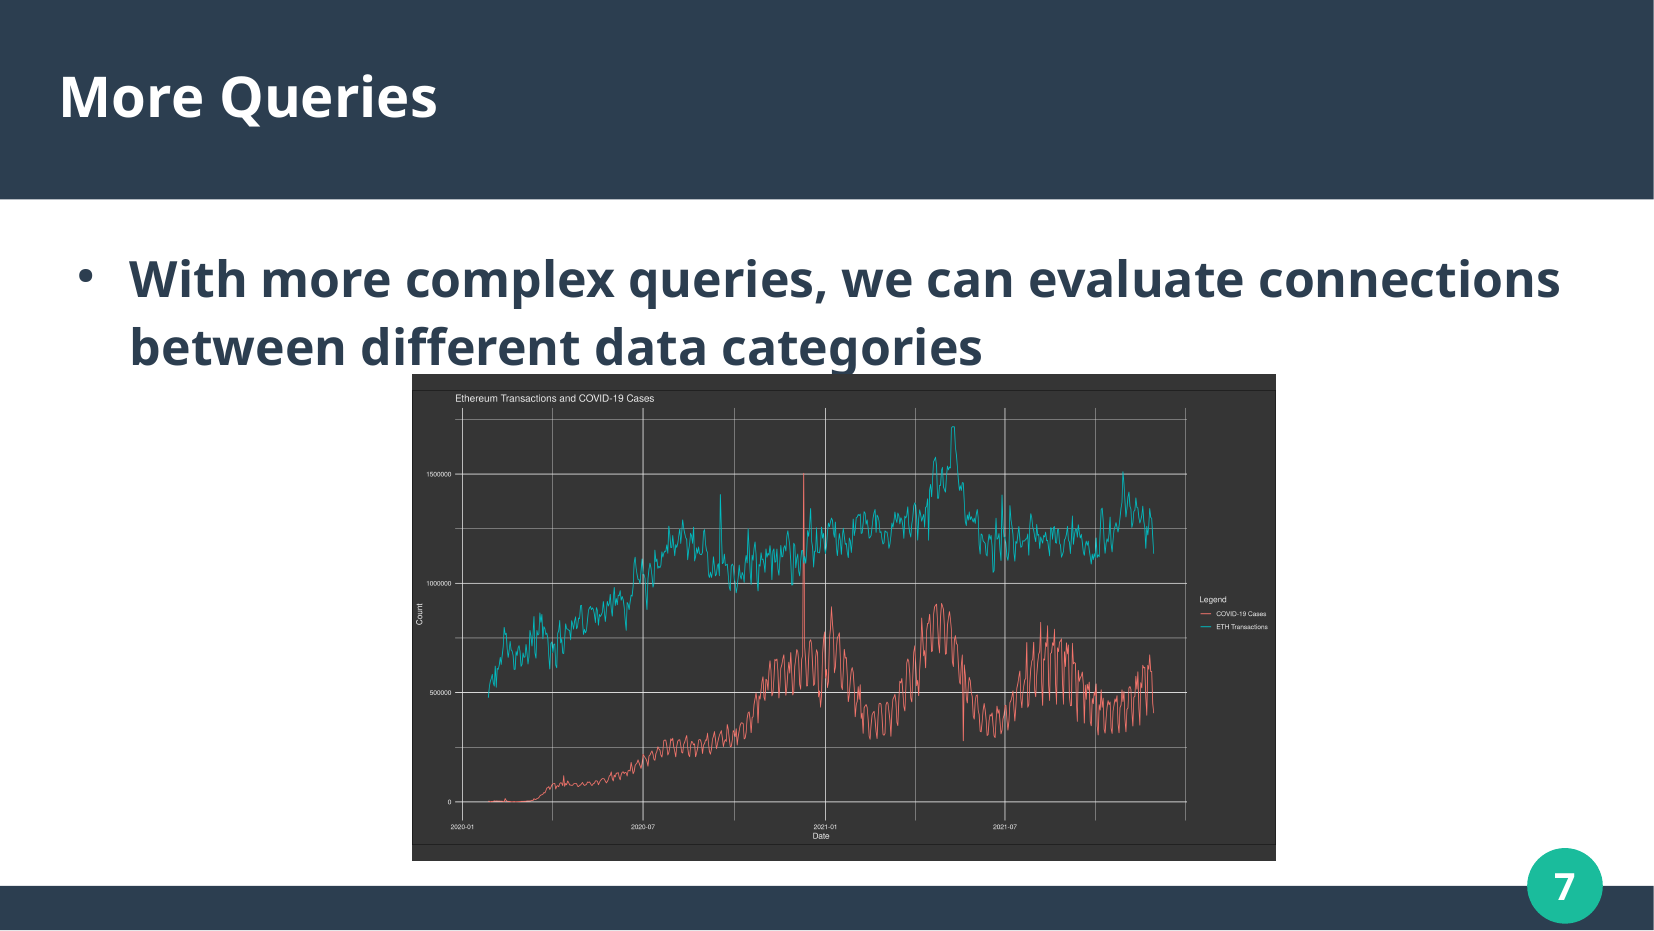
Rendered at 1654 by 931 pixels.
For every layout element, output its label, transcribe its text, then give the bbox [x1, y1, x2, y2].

picture [412, 374, 1276, 861]
title More Queries [59, 37, 1595, 155]
list With more complex queries, we can evaluate connections between different data categories [59, 243, 1595, 413]
